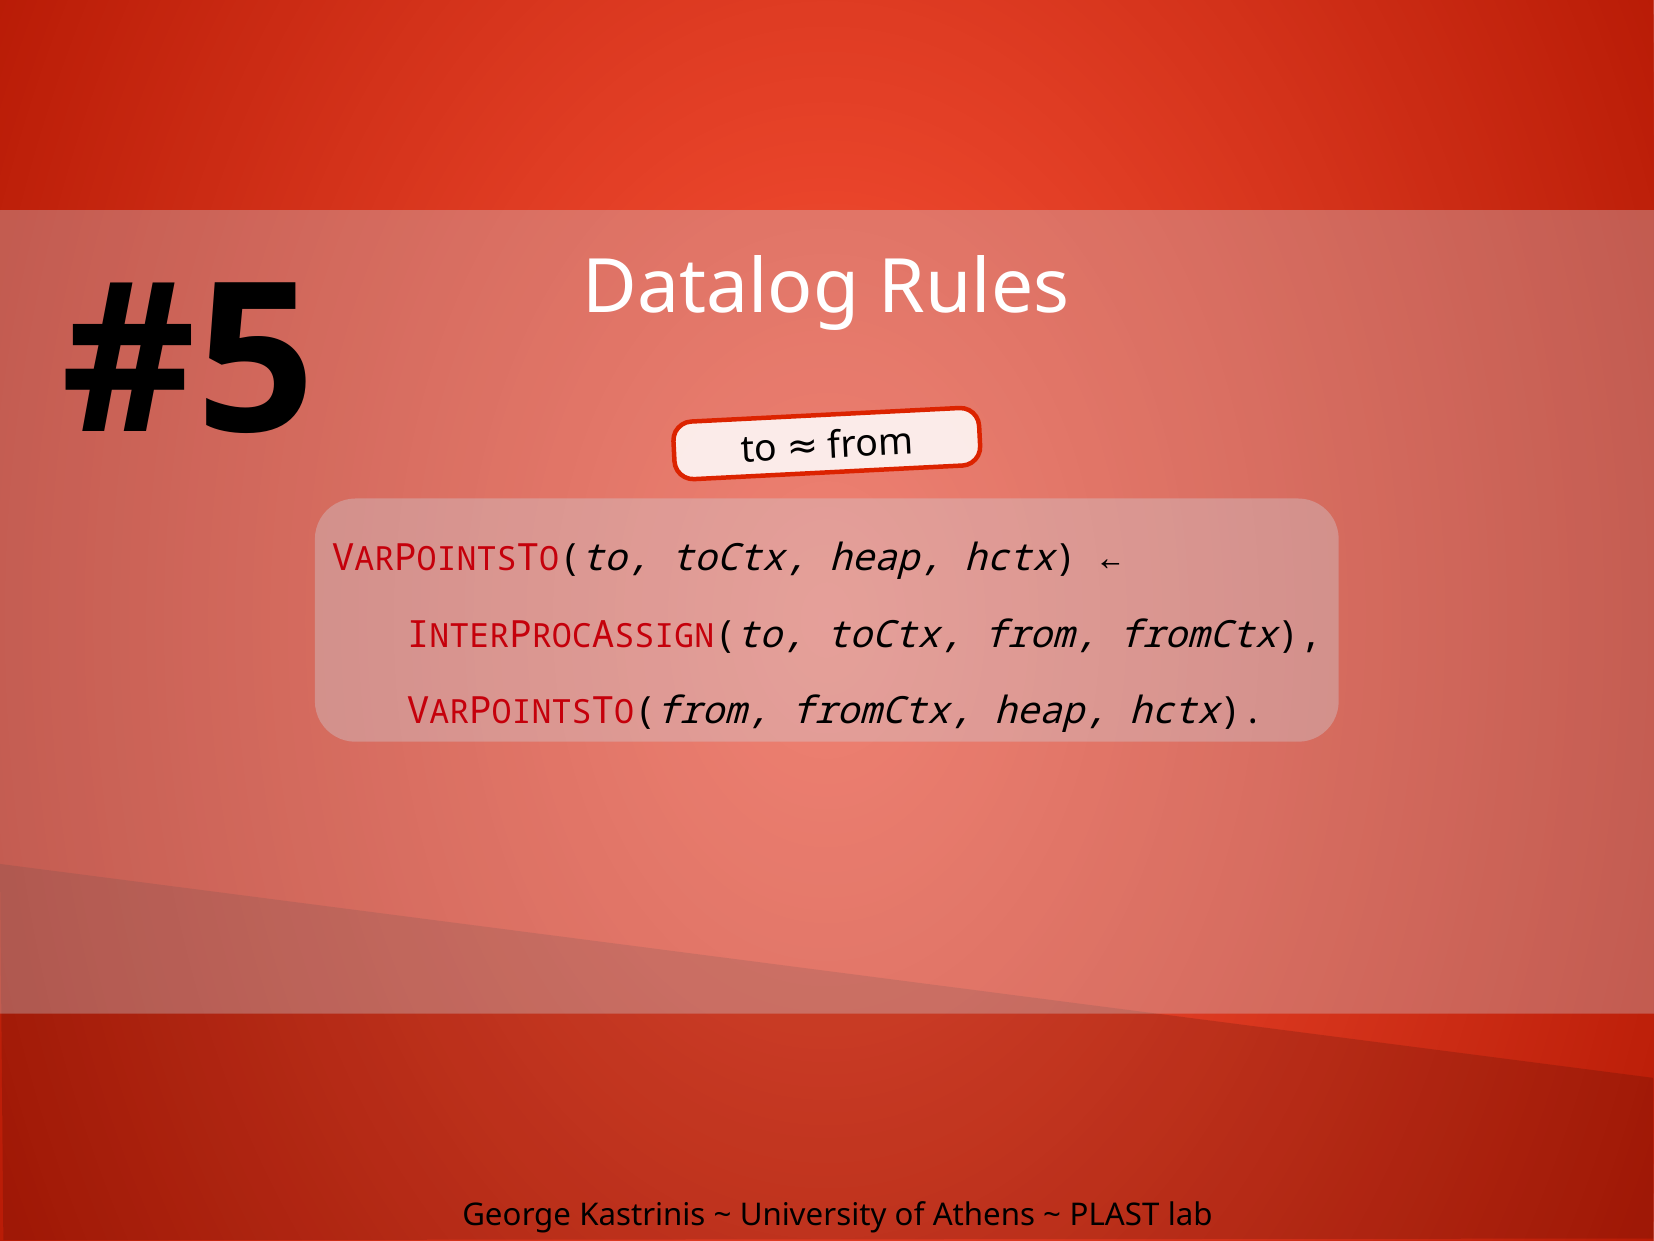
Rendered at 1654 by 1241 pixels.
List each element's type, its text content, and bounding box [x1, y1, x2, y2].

text_box to ≈ from [673, 408, 981, 480]
text_box VARPOINTSTO(to, toCtx, heap, hctx) ← INTERPROCASSIGN(to, toCtx, from, fromCtx), VARPOINTSTO(from, fromCtx, heap, hctx). [314, 498, 1339, 742]
text_box Datalog Rules [568, 225, 1086, 331]
text_box [0, 210, 1654, 1014]
text_box George Kastrinis ~ University of Athens ~ PLAST lab [447, 1185, 1207, 1236]
text_box #5 [46, 201, 361, 451]
